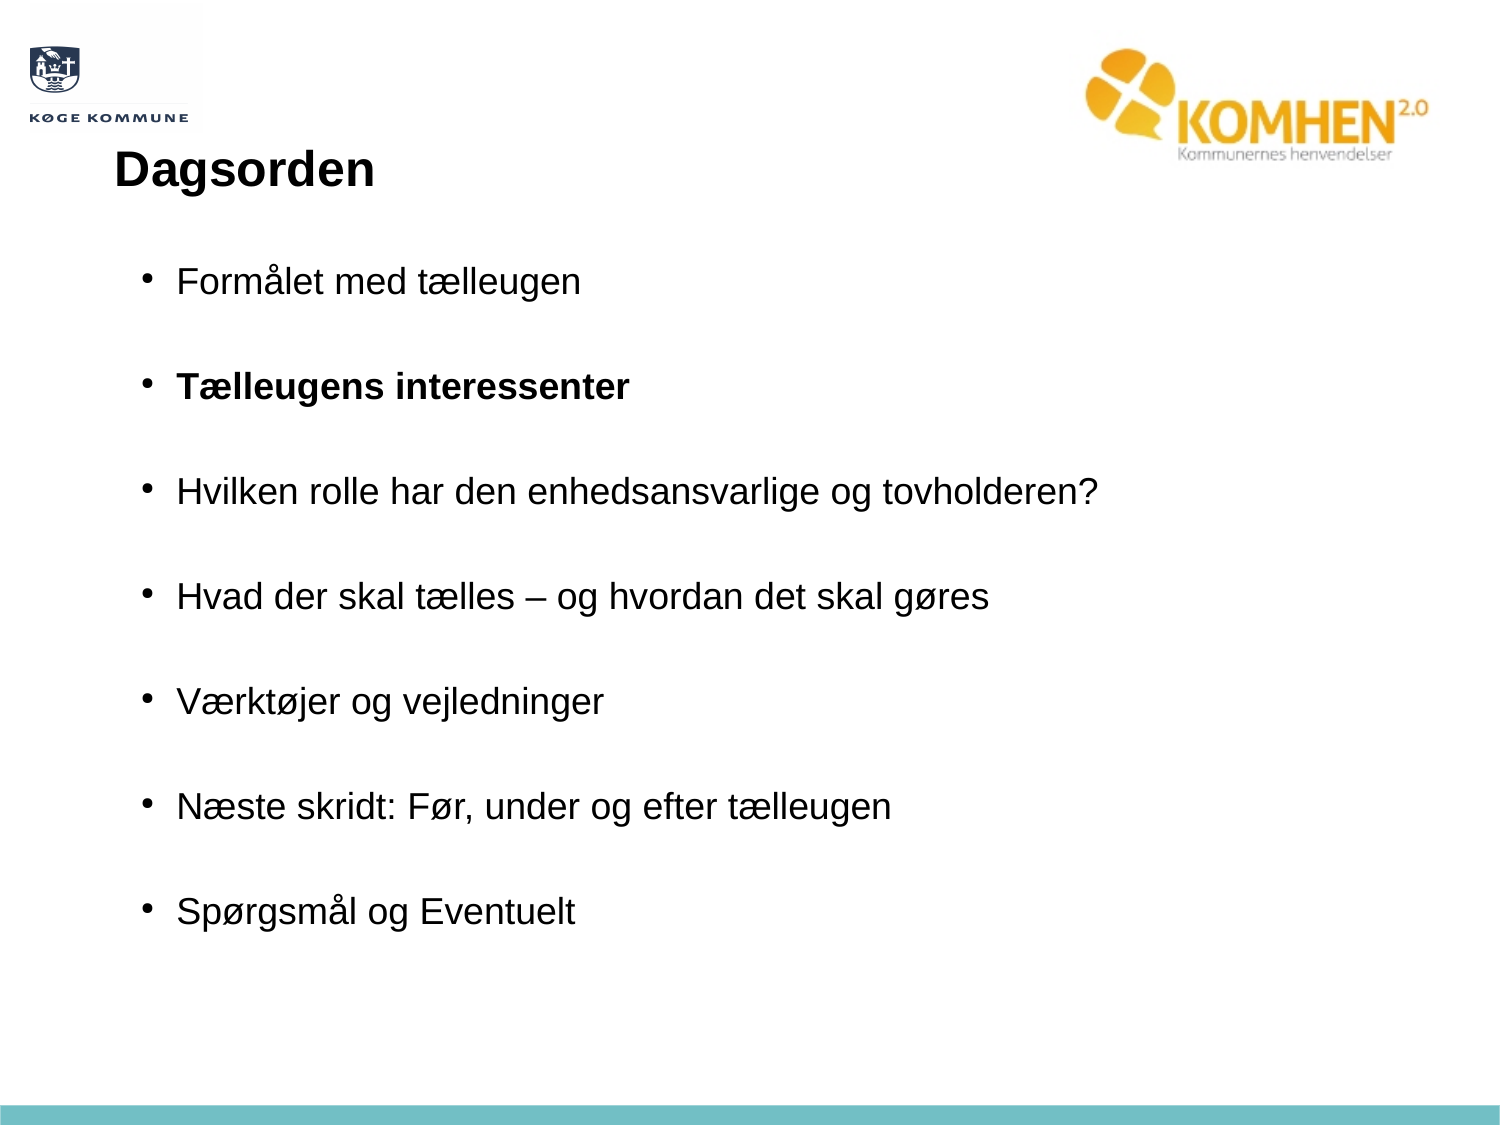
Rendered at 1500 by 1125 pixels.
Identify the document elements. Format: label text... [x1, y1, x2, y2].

text_box [0, 1105, 1500, 1125]
text_box Formålet med tælleugen Tælleugens interessenter Hvilken rolle har den enhedsansvarlige og tovholderen? Hvad der skal tælles – og hvordan det skal gøres Værktøjer og vejledninger Næste skridt: Før, under og efter tælleugen Spørgsmål og Eventuelt [90, 239, 1425, 949]
text_box Dagsorden [100, 90, 1435, 244]
picture [30, 3, 203, 133]
picture [1069, 30, 1440, 186]
